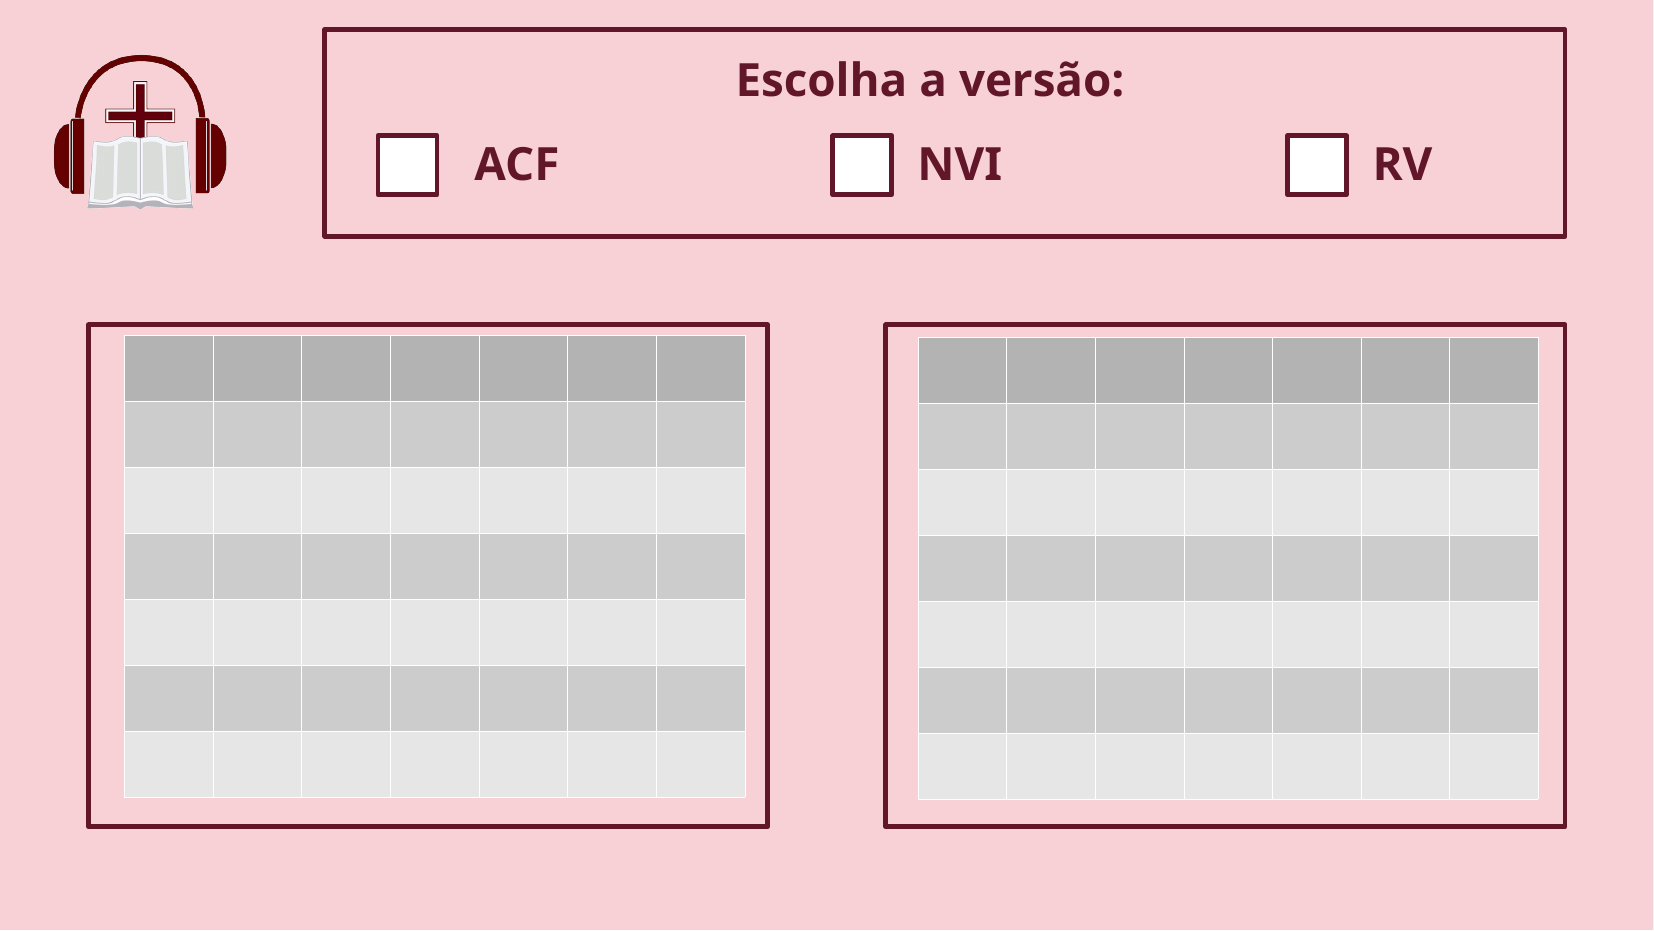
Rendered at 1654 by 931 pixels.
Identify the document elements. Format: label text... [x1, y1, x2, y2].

table_cell [1007, 602, 1095, 667]
table_header [391, 336, 479, 401]
table_cell [125, 468, 213, 533]
table_cell [302, 534, 390, 599]
table_cell [480, 468, 567, 533]
table_cell [657, 468, 745, 533]
table_cell [1273, 734, 1361, 799]
table_cell [1096, 734, 1184, 799]
table_cell [480, 666, 567, 731]
table_cell [214, 732, 301, 797]
table_cell [1007, 404, 1095, 469]
table_cell [480, 534, 567, 599]
table_cell [1450, 470, 1538, 535]
table_cell [214, 468, 301, 533]
table_cell [1362, 734, 1449, 799]
table_header [1185, 338, 1272, 403]
table_cell [125, 600, 213, 665]
picture [50, 33, 231, 213]
table_cell [480, 600, 567, 665]
table_cell [1096, 404, 1184, 469]
table_cell [1450, 536, 1538, 601]
table_cell [919, 602, 1006, 667]
table_cell [1450, 734, 1538, 799]
table_header [657, 336, 745, 401]
table_cell [214, 600, 301, 665]
table_header [1450, 338, 1538, 403]
table_cell [1007, 536, 1095, 601]
text_box [377, 135, 438, 195]
table_cell [125, 732, 213, 797]
table_header [1096, 338, 1184, 403]
table_cell [568, 600, 656, 665]
table_cell [214, 666, 301, 731]
table_header [919, 338, 1006, 403]
table_cell [391, 600, 479, 665]
table_cell [1007, 470, 1095, 535]
text_box [1287, 135, 1347, 195]
table_cell [1185, 470, 1272, 535]
table_cell [1273, 668, 1361, 733]
table_cell [1450, 602, 1538, 667]
table_cell [1185, 602, 1272, 667]
table_cell [302, 732, 390, 797]
table_cell [657, 732, 745, 797]
table_header [214, 336, 301, 401]
text_box ACF [383, 123, 650, 207]
table_cell [568, 468, 656, 533]
table_cell [568, 402, 656, 467]
text_box [832, 135, 892, 195]
table_cell [214, 534, 301, 599]
text_box RV [1269, 123, 1536, 207]
table_cell [568, 534, 656, 599]
table_cell [1362, 536, 1449, 601]
table_cell [302, 600, 390, 665]
table_cell [1007, 734, 1095, 799]
table_cell [1096, 668, 1184, 733]
table_header [1273, 338, 1361, 403]
table_cell [657, 600, 745, 665]
table_cell [1185, 536, 1272, 601]
table_header [1362, 338, 1449, 403]
table_cell [391, 666, 479, 731]
table_cell [919, 470, 1006, 535]
table_cell [1362, 470, 1449, 535]
table_cell [1273, 470, 1361, 535]
table_cell [214, 402, 301, 467]
table_header [125, 336, 213, 401]
table_header [302, 336, 390, 401]
table_cell [1273, 404, 1361, 469]
table_cell [1007, 668, 1095, 733]
table_cell [302, 468, 390, 533]
text_box NVI [826, 124, 1093, 207]
table_cell [1273, 536, 1361, 601]
table_cell [391, 534, 479, 599]
table_cell [1096, 602, 1184, 667]
table_cell [919, 536, 1006, 601]
table_cell [657, 666, 745, 731]
table_cell [1362, 602, 1449, 667]
table_cell [125, 402, 213, 467]
table_cell [1450, 668, 1538, 733]
table_cell [391, 732, 479, 797]
table_cell [1185, 404, 1272, 469]
table_header [1007, 338, 1095, 403]
table_cell [919, 404, 1006, 469]
table_header [480, 336, 567, 401]
table_cell [657, 402, 745, 467]
table_cell [657, 534, 745, 599]
table_cell [1362, 668, 1449, 733]
table_cell [568, 666, 656, 731]
text_box Escolha a versão: [561, 40, 1300, 124]
table_cell [568, 732, 656, 797]
table_cell [1185, 734, 1272, 799]
table_cell [125, 534, 213, 599]
table_cell [1450, 404, 1538, 469]
table_header [568, 336, 656, 401]
table_cell [391, 402, 479, 467]
table_cell [302, 666, 390, 731]
table_cell [480, 732, 567, 797]
table_cell [1096, 470, 1184, 535]
table_cell [302, 402, 390, 467]
table_cell [480, 402, 567, 467]
table_cell [919, 668, 1006, 733]
table_cell [1362, 404, 1449, 469]
table_cell [1185, 668, 1272, 733]
table_cell [919, 734, 1006, 799]
table_cell [1273, 602, 1361, 667]
table_cell [125, 666, 213, 731]
table_cell [391, 468, 479, 533]
table_cell [1096, 536, 1184, 601]
